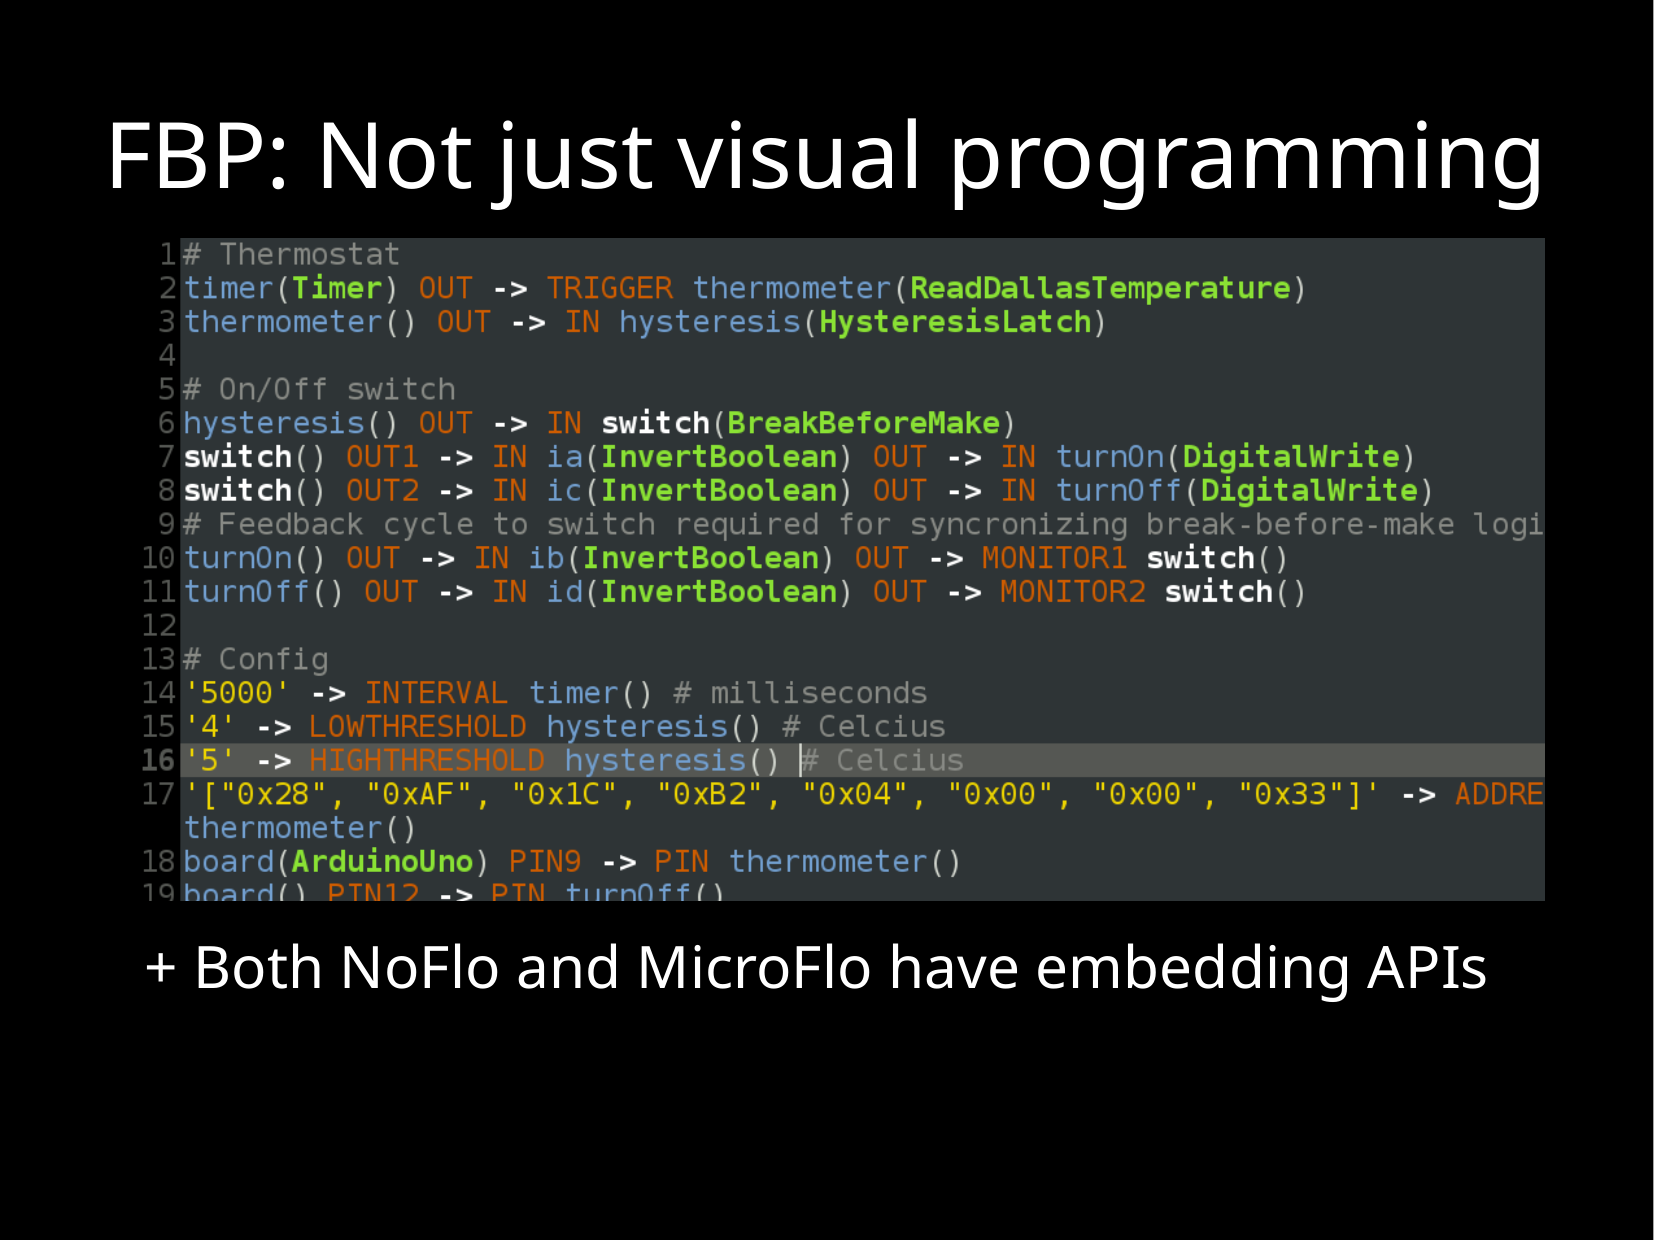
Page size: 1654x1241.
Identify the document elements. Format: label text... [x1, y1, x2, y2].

title FBP: Not just visual programming [82, 49, 1571, 257]
picture [135, 238, 1545, 901]
list + Both NoFlo and MicroFlo have embedding APIs [82, 290, 1571, 1010]
